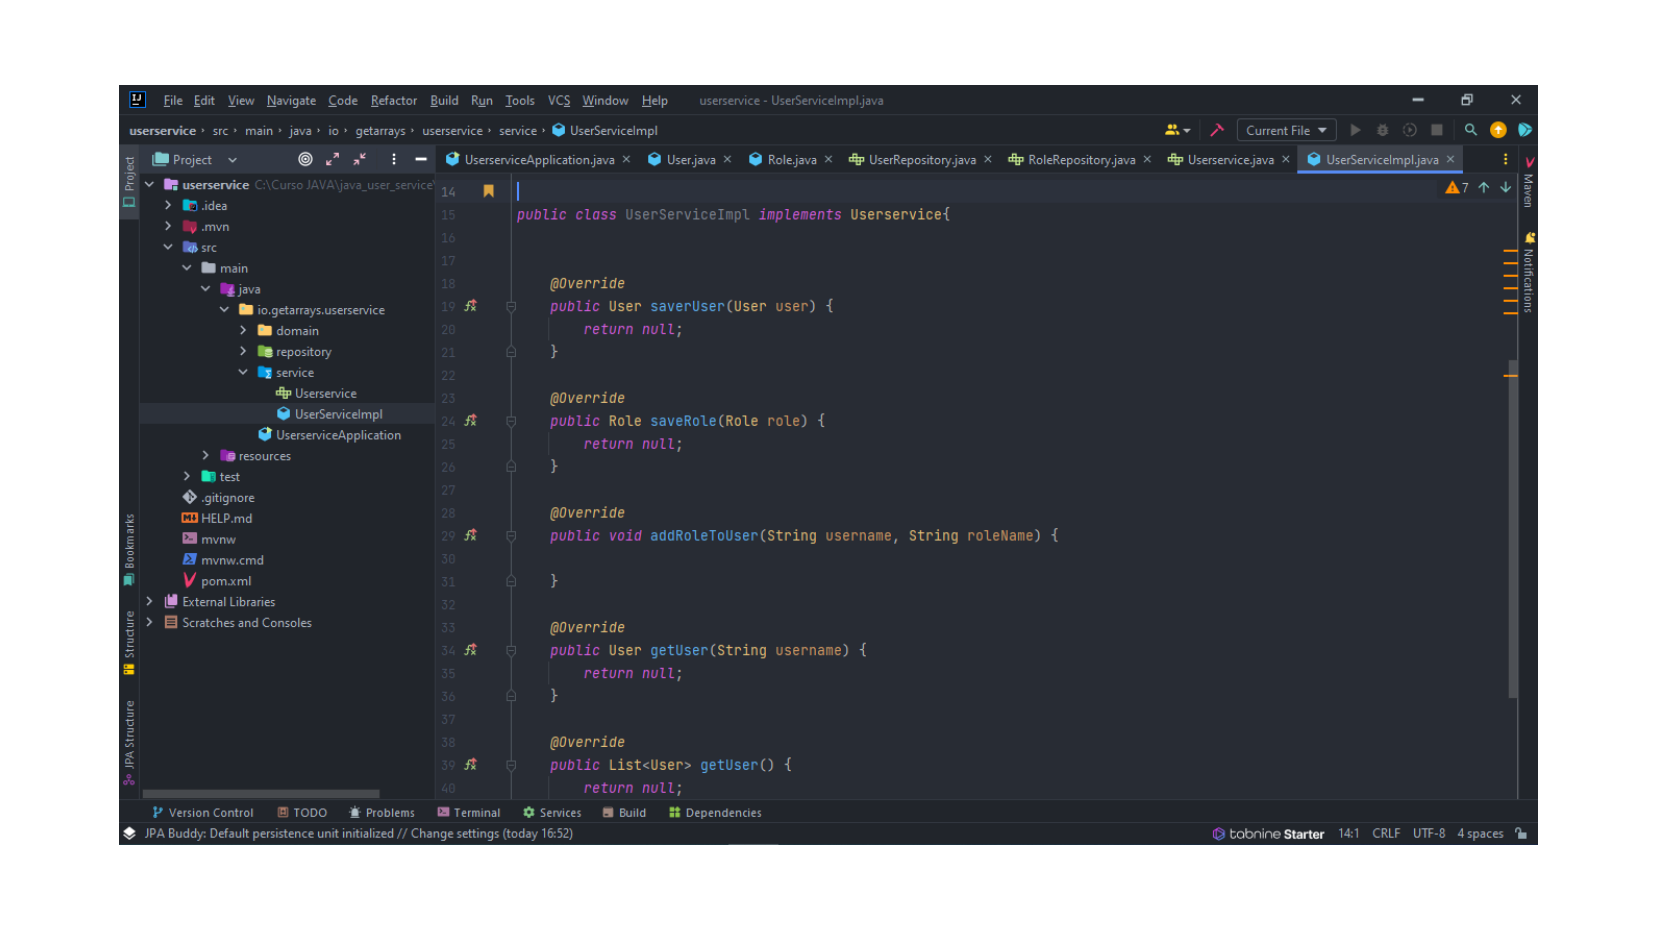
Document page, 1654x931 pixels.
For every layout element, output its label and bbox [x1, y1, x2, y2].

picture [119, 85, 1538, 845]
